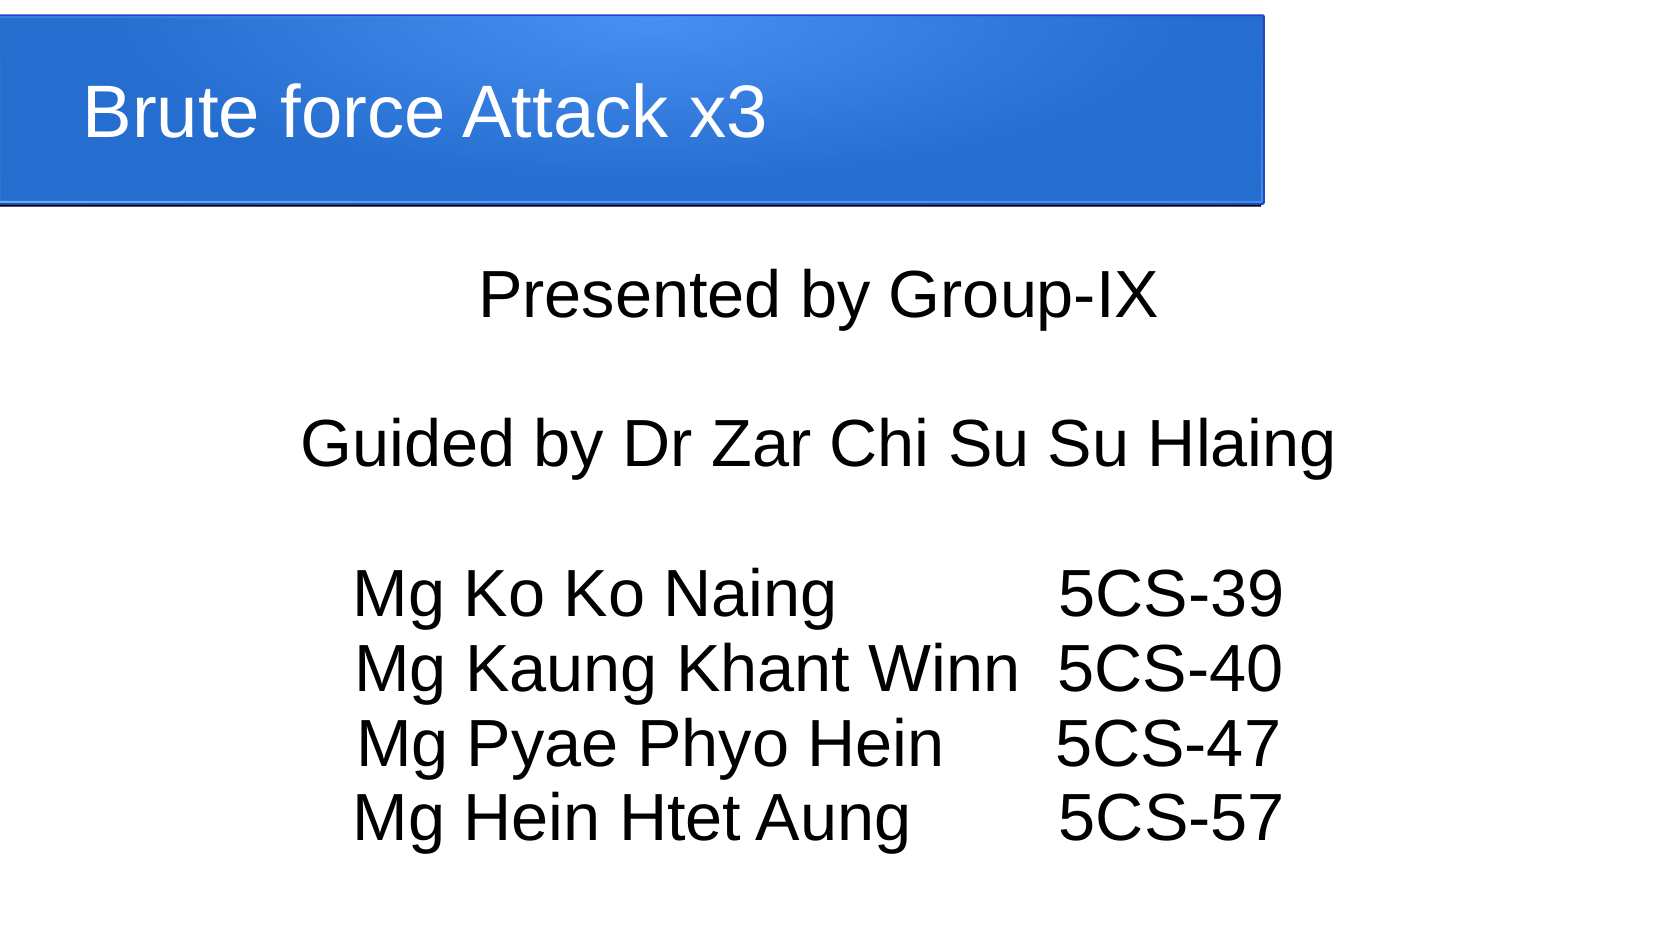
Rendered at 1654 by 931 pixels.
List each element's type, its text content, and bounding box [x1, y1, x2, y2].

title Brute force Attack x3 [82, 35, 1235, 189]
subtitle Presented by Group-IX Guided by Dr Zar Chi Su Su Hlaing Mg Ko Ko Naing 5CS-39 Mg Kaung Khant Winn 5CS-40 Mg Pyae Phyo Hein 5CS-47 Mg Hein Htet Aung 5CS-57 [75, 256, 1564, 856]
